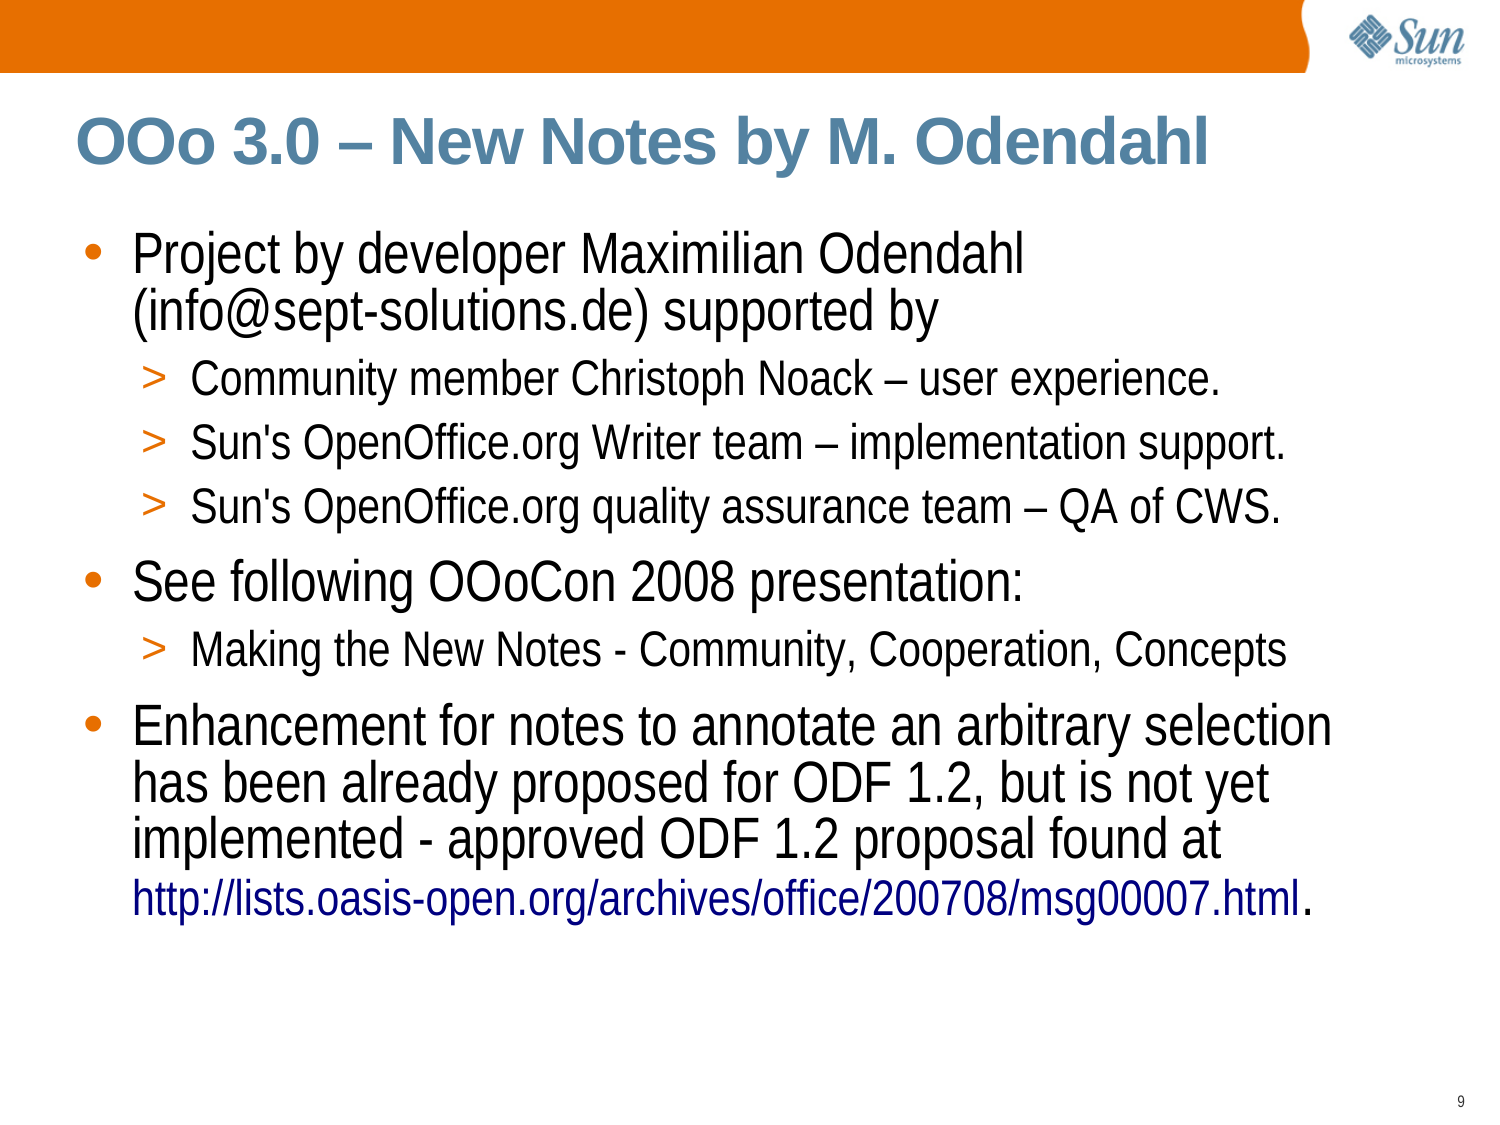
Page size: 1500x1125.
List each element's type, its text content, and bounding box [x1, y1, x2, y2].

list Project by developer Maximilian Odendahl (info@sept-solutions.de) supported by Community member Christoph Noack – user experience. Sun's OpenOffice.org Writer team – implementation support. Sun's OpenOffice.org quality assurance team – QA of CWS. See following OOoCon 2008 presentation: Making the New Notes - Community, Cooperation, Concepts Enhancement for notes to annotate an arbitrary selection has been already proposed for ODF 1.2, but is not yet implemented - approved ODF 1.2 proposal found at http://lists.oasis-open.org/archives/office/200708/msg00007.html. [64, 228, 1401, 1033]
title OOo 3.0 – New Notes by M. Odendahl [75, 111, 1437, 215]
picture [0, 0, 1500, 73]
